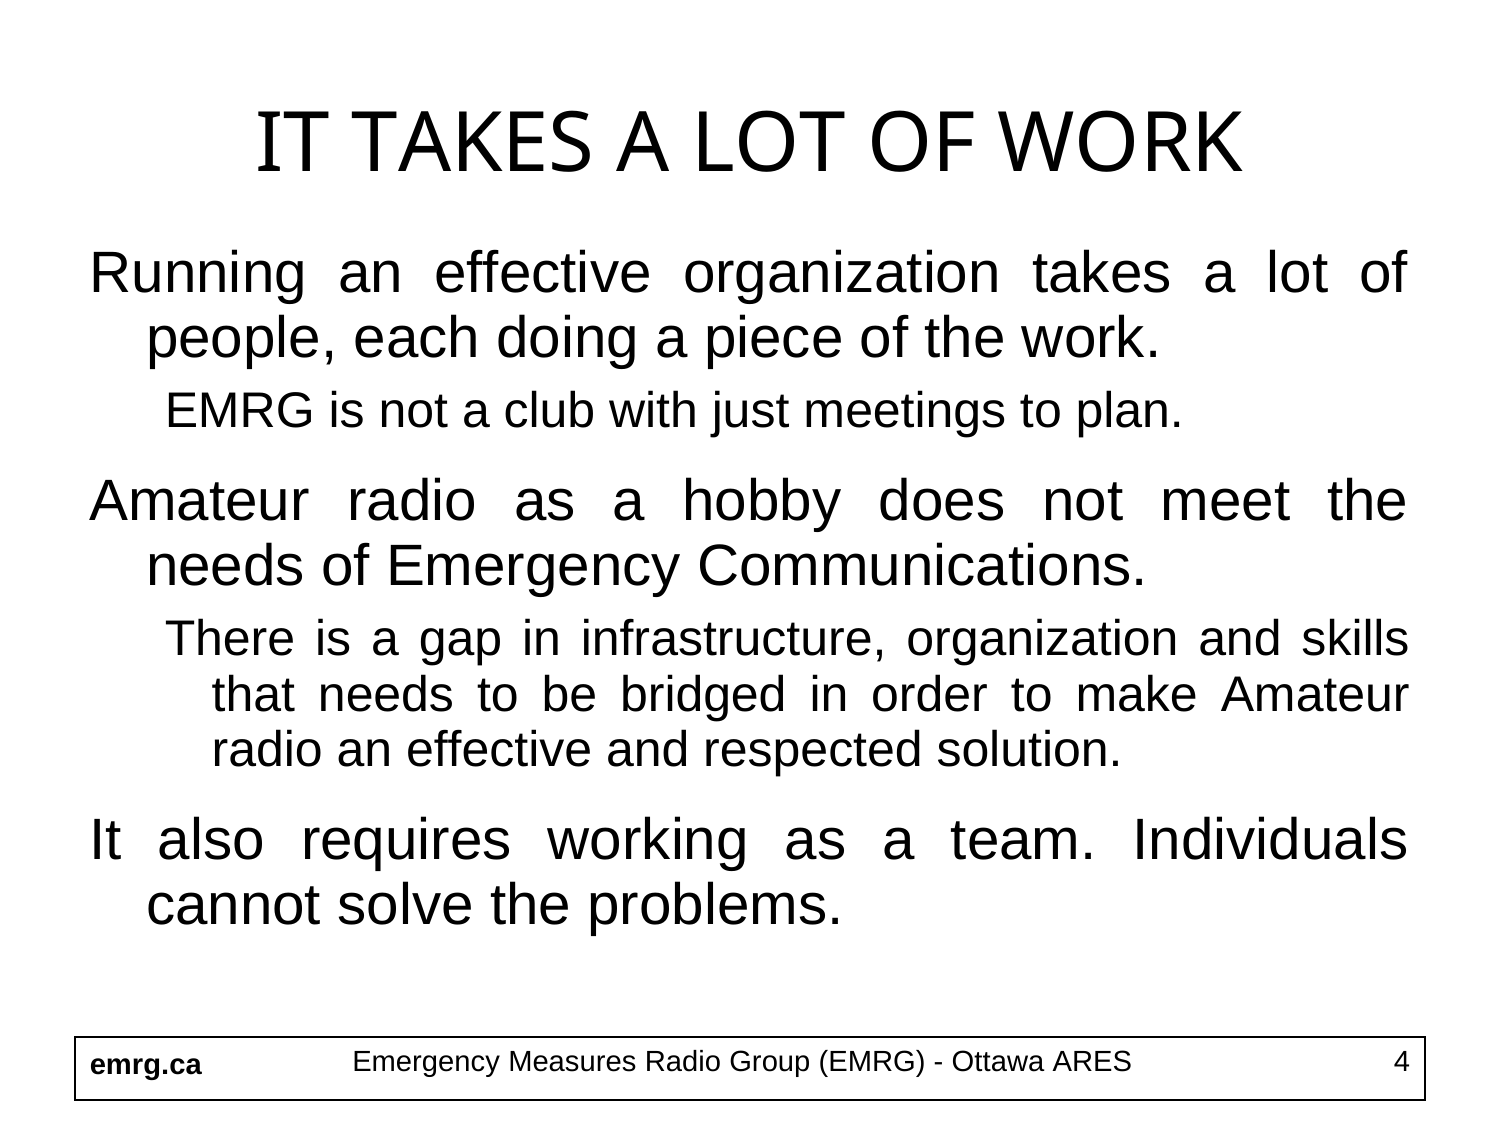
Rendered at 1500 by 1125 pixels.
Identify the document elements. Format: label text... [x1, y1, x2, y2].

title IT TAKES A LOT OF WORK [75, 45, 1426, 232]
list Running an effective organization takes a lot of people, each doing a piece of the work. EMRG is not a club with just meetings to plan. Amateur radio as a hobby does not meet the needs of Emergency Communications. There is a gap in infrastructure, organization and skills that needs to be bridged in order to make Amateur radio an effective and respected solution. It also requires working as a team. Individuals cannot solve the problems. [75, 232, 1426, 992]
